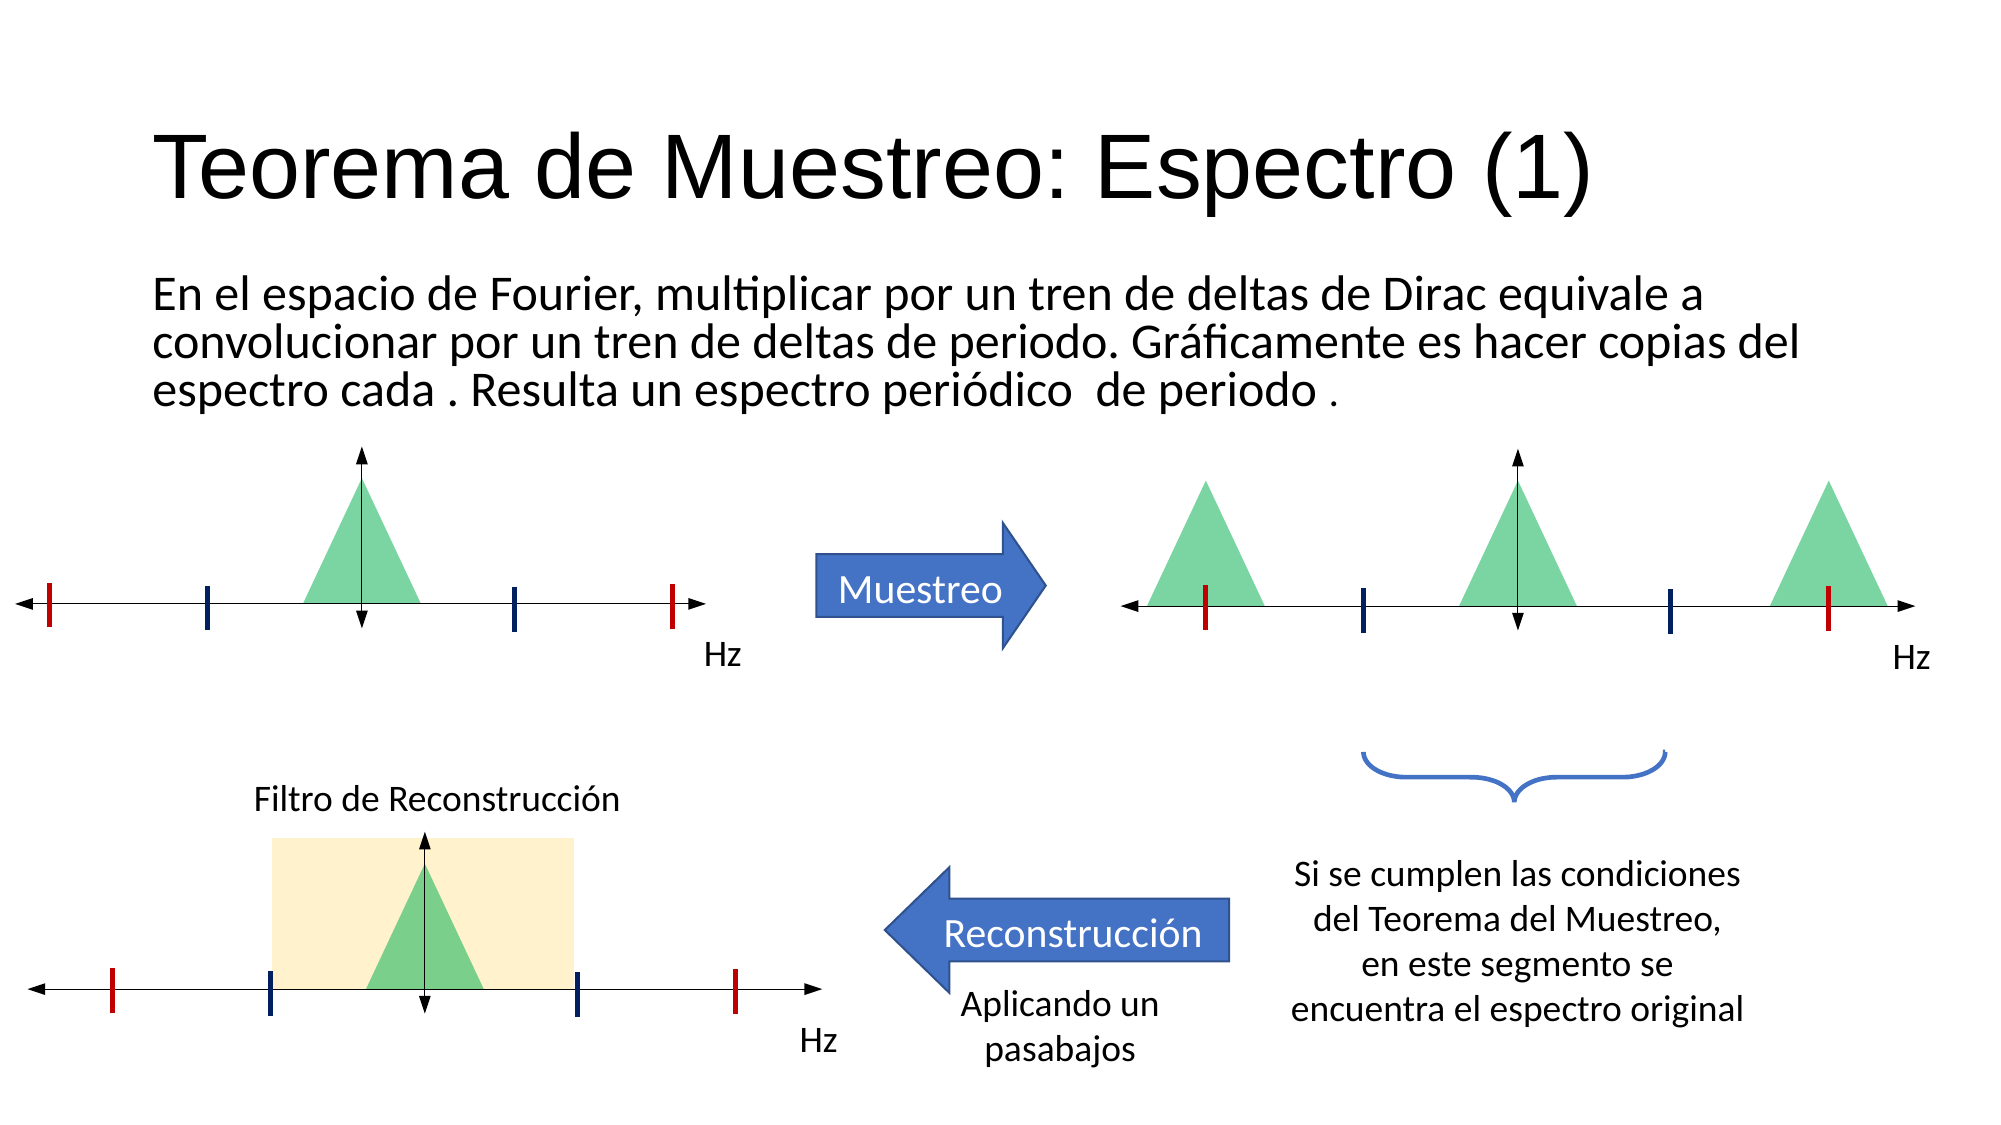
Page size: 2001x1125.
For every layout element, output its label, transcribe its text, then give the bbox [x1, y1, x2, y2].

list En el espacio de Fourier, multiplicar por un tren de deltas de Dirac equivale a convolucionar por un tren de deltas de periodo. Gráficamente es hacer copias del espectro cada . Resulta un espectro periódico de periodo . [137, 264, 1878, 440]
text_box [1769, 480, 1888, 606]
title Teorema de Muestreo: Espectro (1) [137, 59, 1863, 264]
text_box [303, 480, 361, 603]
text_box [272, 838, 424, 989]
text_box [1146, 480, 1265, 606]
text_box Reconstrucción [884, 867, 1230, 993]
text_box [362, 478, 421, 603]
text_box [425, 838, 574, 989]
text_box Aplicando un pasabajos [904, 972, 1216, 1077]
text_box Si se cumplen las condiciones del Teorema del Muestreo, en este segmento se encuentra el espectro original [1275, 841, 1760, 1036]
text_box Hz [689, 622, 757, 682]
text_box Muestreo [816, 522, 1046, 649]
text_box [1459, 482, 1517, 606]
text_box [1518, 480, 1577, 606]
text_box Hz [785, 1008, 853, 1068]
text_box Filtro de Reconstrucción [239, 766, 636, 826]
text_box Hz [1878, 625, 1946, 685]
